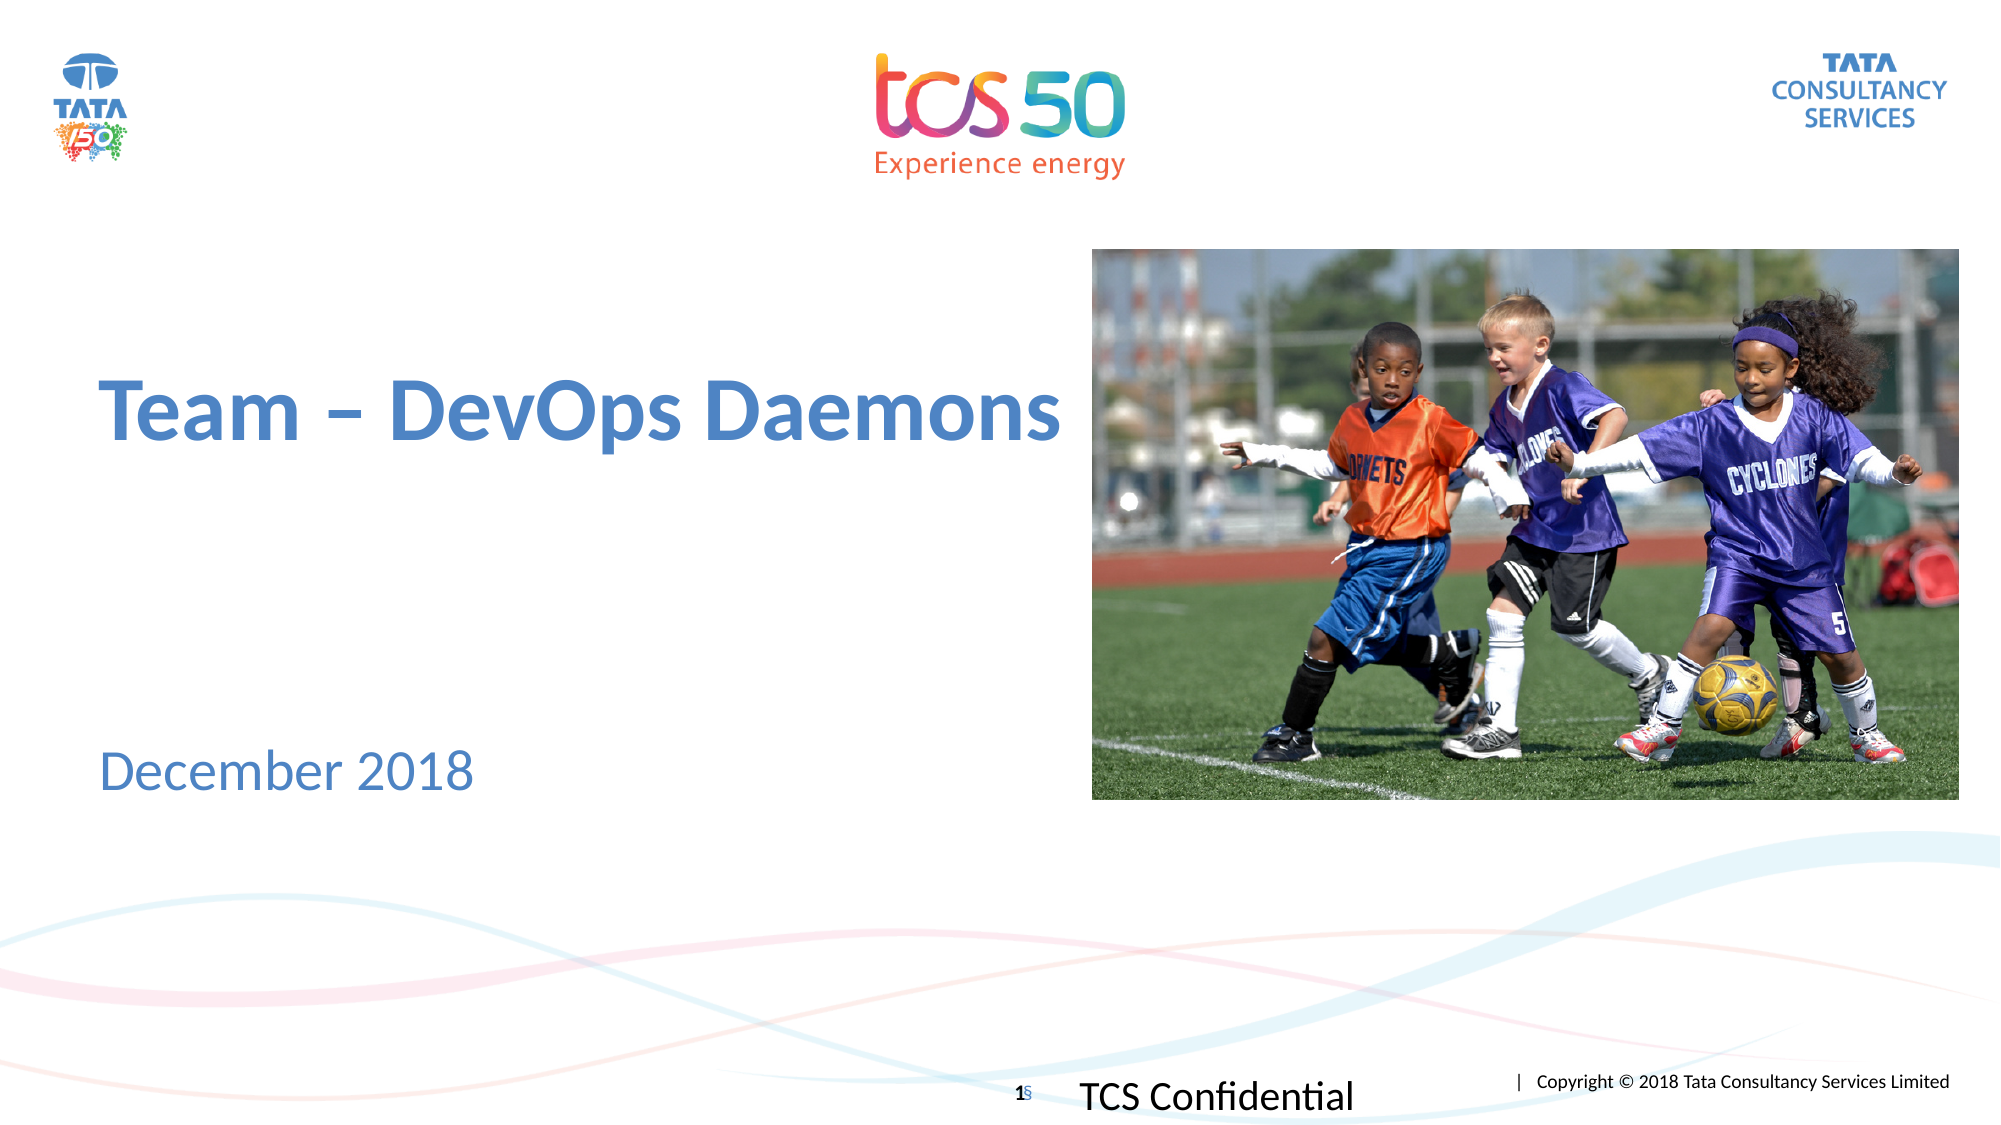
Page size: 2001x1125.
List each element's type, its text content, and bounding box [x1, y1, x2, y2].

title Team – DevOps Daemons [83, 341, 1092, 663]
picture [0, 831, 2000, 1125]
list TCS Confidential [1008, 1061, 1509, 1095]
picture [0, 0, 2000, 205]
picture [1092, 249, 1959, 800]
subtitle December 2018 [84, 725, 1092, 800]
